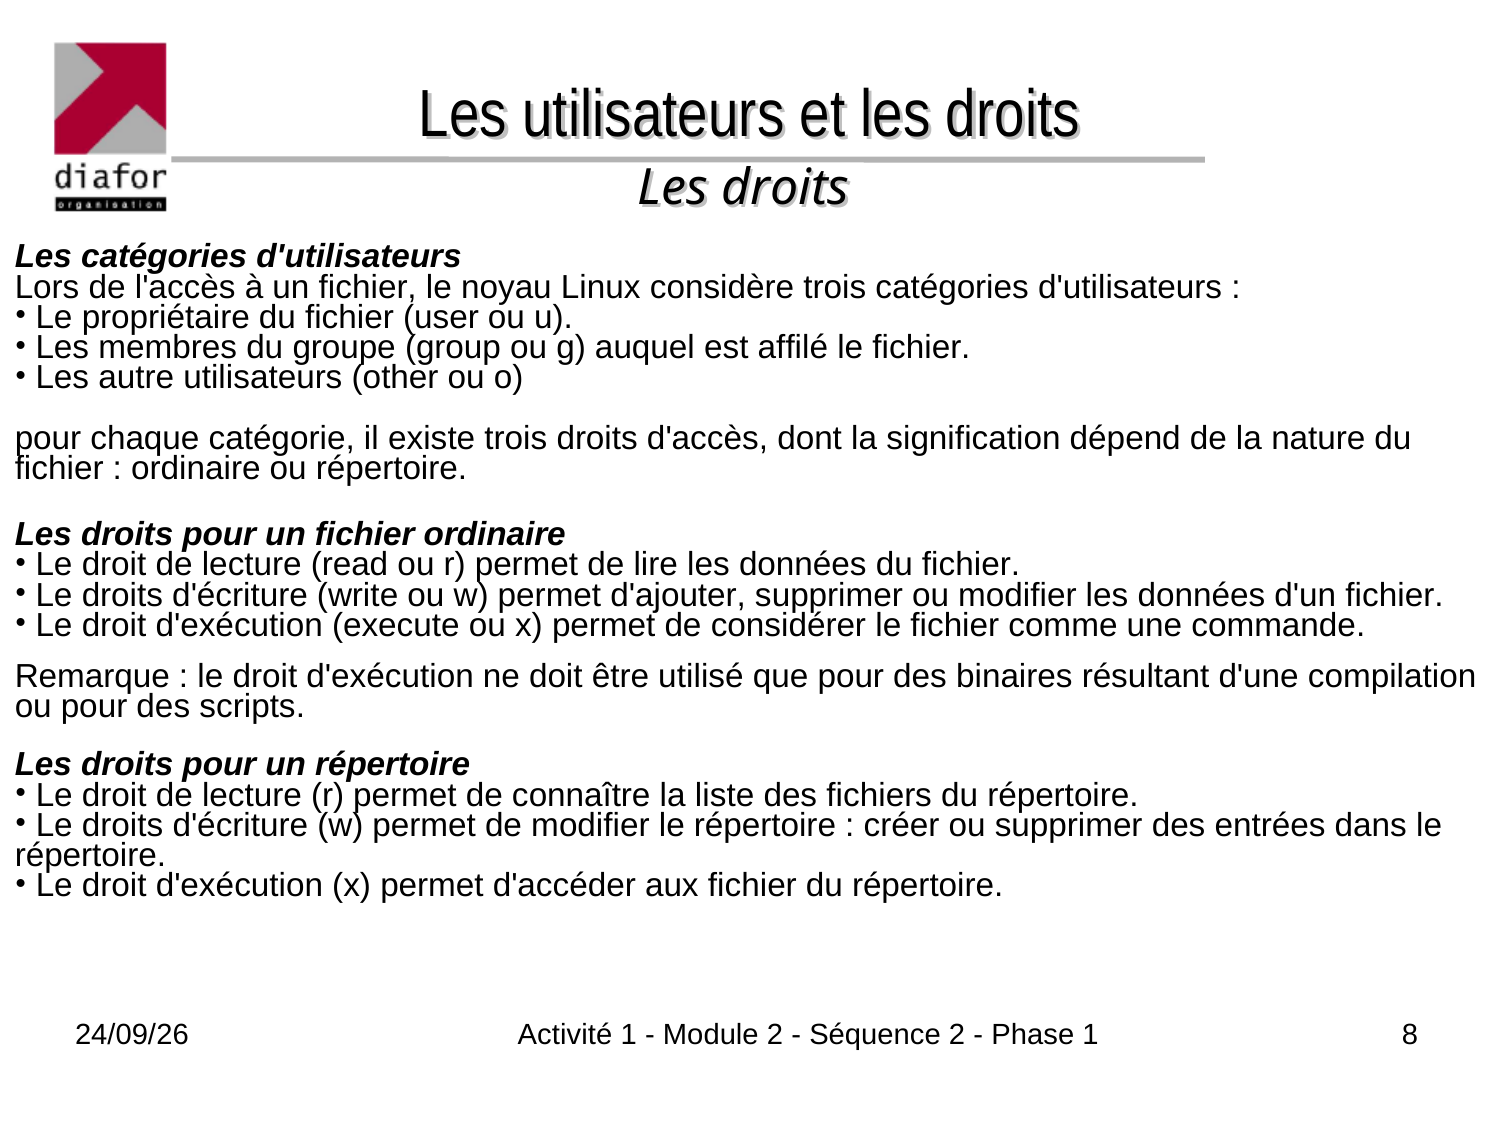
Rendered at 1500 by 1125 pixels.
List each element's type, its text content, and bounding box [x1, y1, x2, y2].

title Les utilisateurs et les droits Les droits [75, 45, 1426, 236]
text_box Les droits pour un fichier ordinaire Le droit de lecture (read ou r) permet de lire les données du fichier. Le droits d'écriture (write ou w) permet d'ajouter, supprimer ou modifier les données d'un fichier. Le droit d'exécution (execute ou x) permet de considérer le fichier comme une commande. [0, 513, 1461, 650]
picture [53, 42, 168, 213]
text_box Remarque : le droit d'exécution ne doit être utilisé que pour des binaires résultant d'une compilation ou pour des scripts. [0, 655, 1495, 731]
text_box Les droits pour un répertoire Le droit de lecture (r) permet de connaître la liste des fichiers du répertoire. Le droits d'écriture (w) permet de modifier le répertoire : créer ou supprimer des entrées dans le répertoire. Le droit d'exécution (x) permet d'accéder aux fichier du répertoire. [0, 744, 1469, 911]
text_box Les catégories d'utilisateurs Lors de l'accès à un fichier, le noyau Linux considère trois catégories d'utilisateurs : Le propriétaire du fichier (user ou u). Les membres du groupe (group ou g) auquel est affilé le fichier. Les autre utilisateurs (other ou o) pour chaque catégorie, il existe trois droits d'accès, dont la signification dépend de la nature du fichier : ordinaire ou répertoire. [0, 236, 1438, 494]
